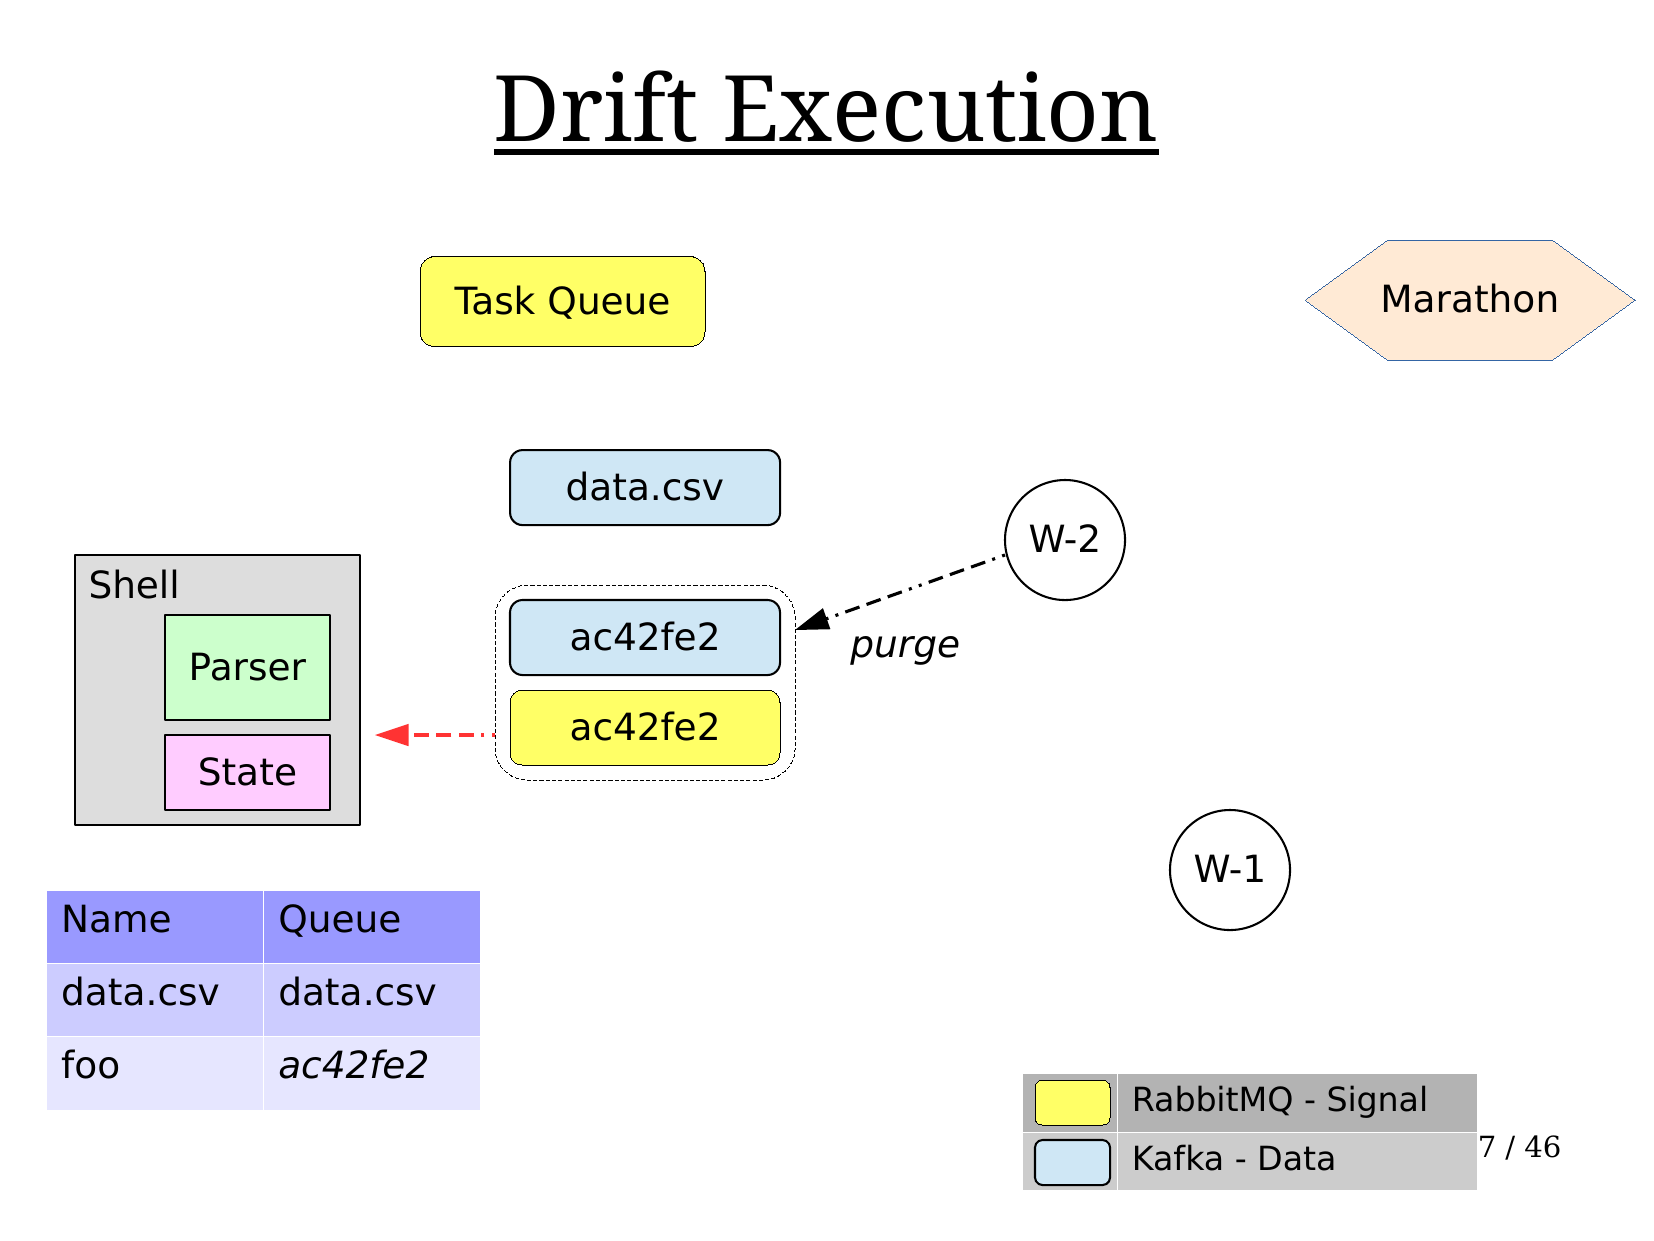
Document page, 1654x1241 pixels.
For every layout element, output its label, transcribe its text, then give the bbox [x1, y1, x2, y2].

text_box W-1 [1170, 810, 1291, 931]
table_cell foo [47, 1037, 263, 1110]
text_box [75, 555, 361, 826]
table_header RabbitMQ - Signal [1118, 1074, 1477, 1132]
table_header [1023, 1074, 1117, 1132]
text_box Marathon [1305, 240, 1636, 361]
text_box W-2 [1005, 480, 1126, 601]
text_box State [165, 735, 331, 811]
table_cell [1023, 1133, 1117, 1190]
text_box Parser [165, 615, 331, 721]
table_cell ac42fe2 [264, 1037, 480, 1110]
text_box [1035, 1080, 1111, 1126]
title Drift Execution [82, 2, 1571, 211]
table_cell data.csv [47, 964, 263, 1036]
text_box data.csv [510, 450, 781, 526]
text_box Shell [73, 556, 196, 616]
table_header Queue [264, 891, 480, 963]
table_header Name [47, 891, 263, 963]
text_box [495, 585, 796, 781]
text_box Task Queue [420, 256, 706, 347]
text_box [1035, 1140, 1111, 1186]
table_cell data.csv [264, 964, 480, 1036]
table_cell Kafka - Data [1118, 1133, 1477, 1190]
text_box purge [835, 615, 976, 674]
